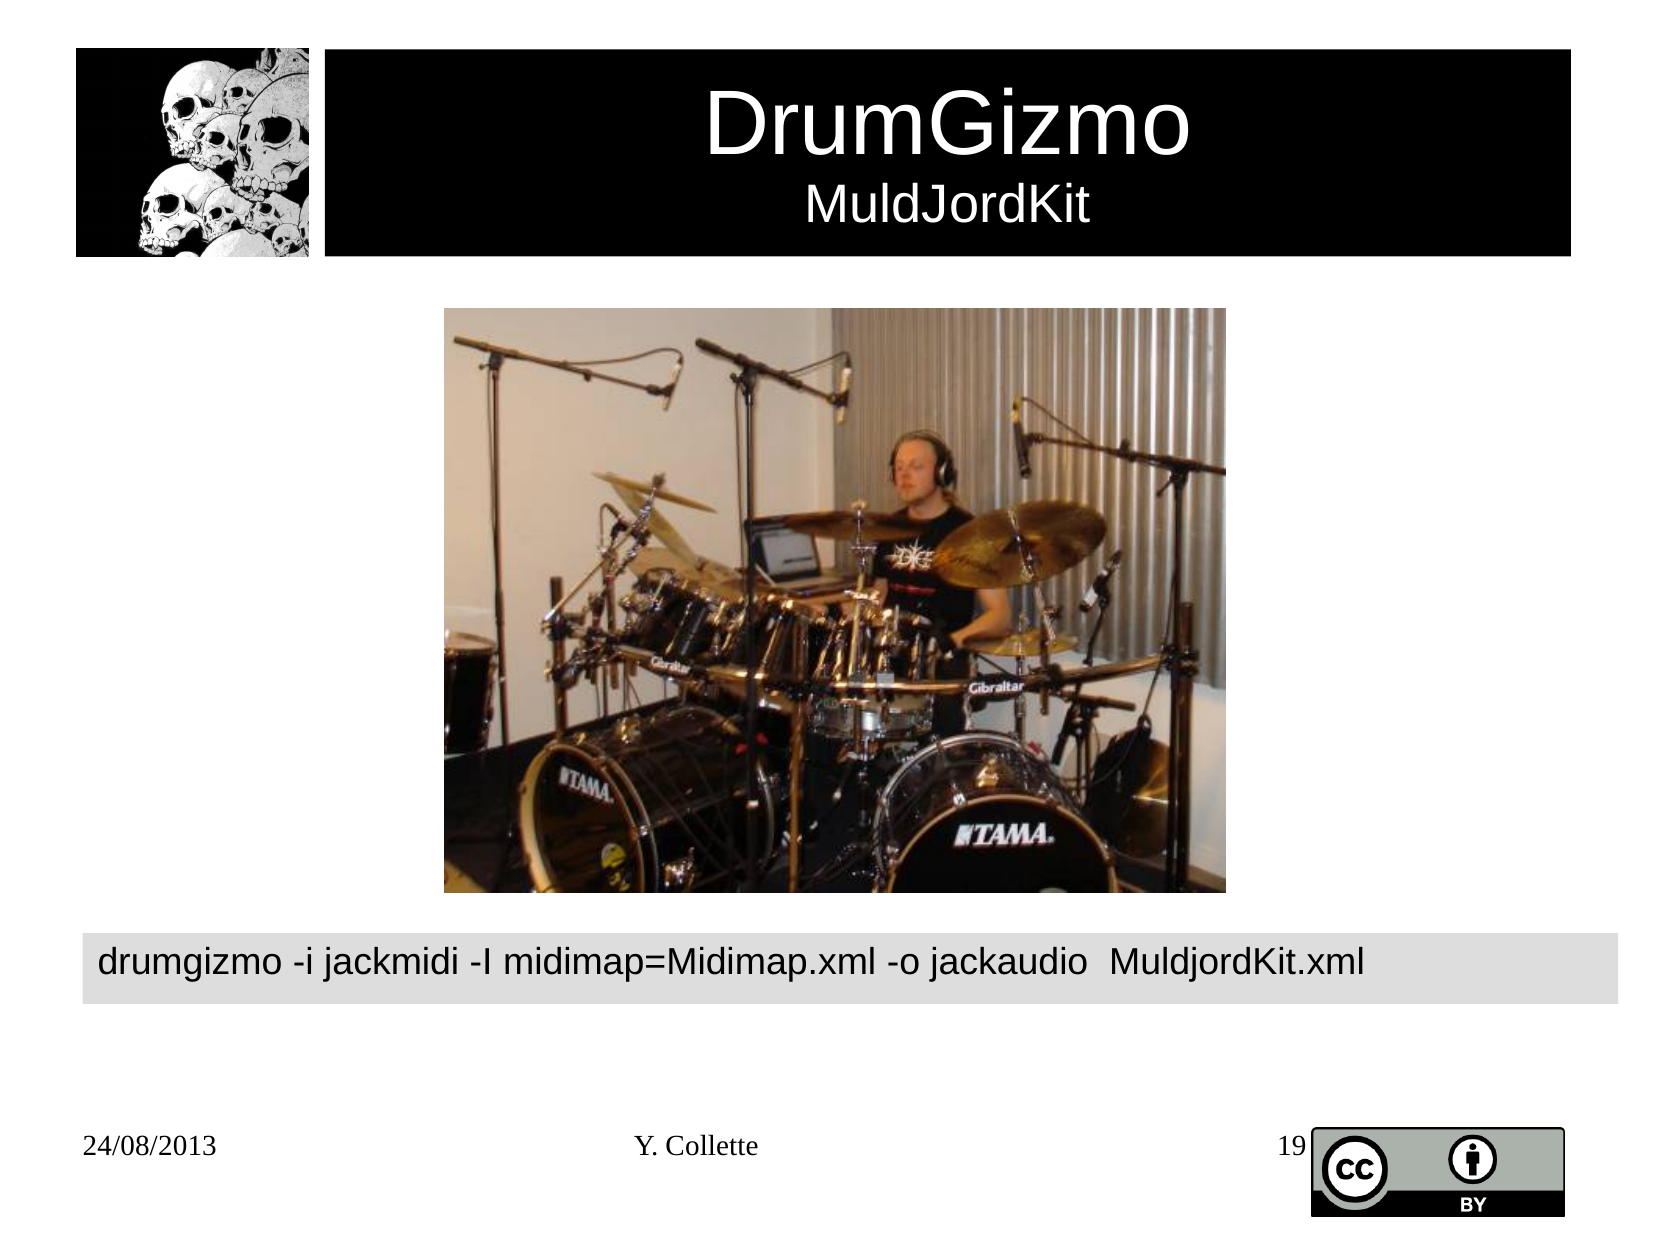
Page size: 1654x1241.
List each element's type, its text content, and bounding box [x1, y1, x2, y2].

picture [1311, 1127, 1565, 1217]
picture [76, 48, 309, 257]
title DrumGizmo MuldJordKit [324, 49, 1571, 257]
text_box drumgizmo -i jackmidi -I midimap=Midimap.xml -o jackaudio MuldjordKit.xml [82, 933, 1619, 1004]
picture [444, 308, 1226, 893]
